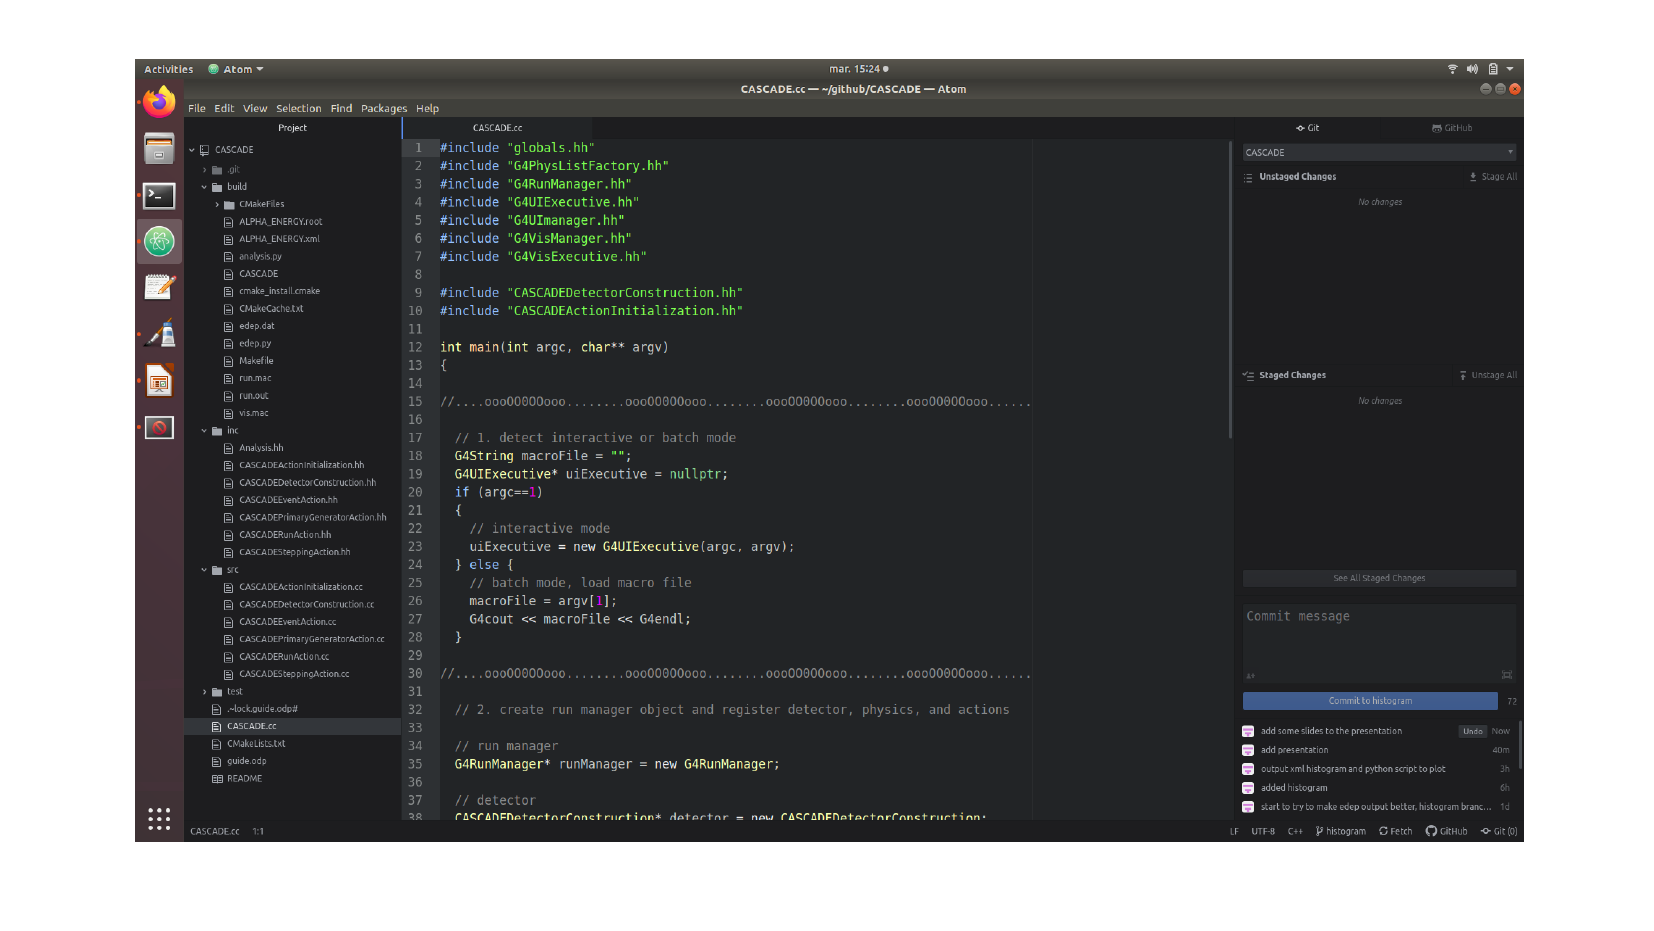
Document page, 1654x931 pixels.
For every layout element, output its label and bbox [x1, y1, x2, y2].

picture [135, 59, 1524, 842]
